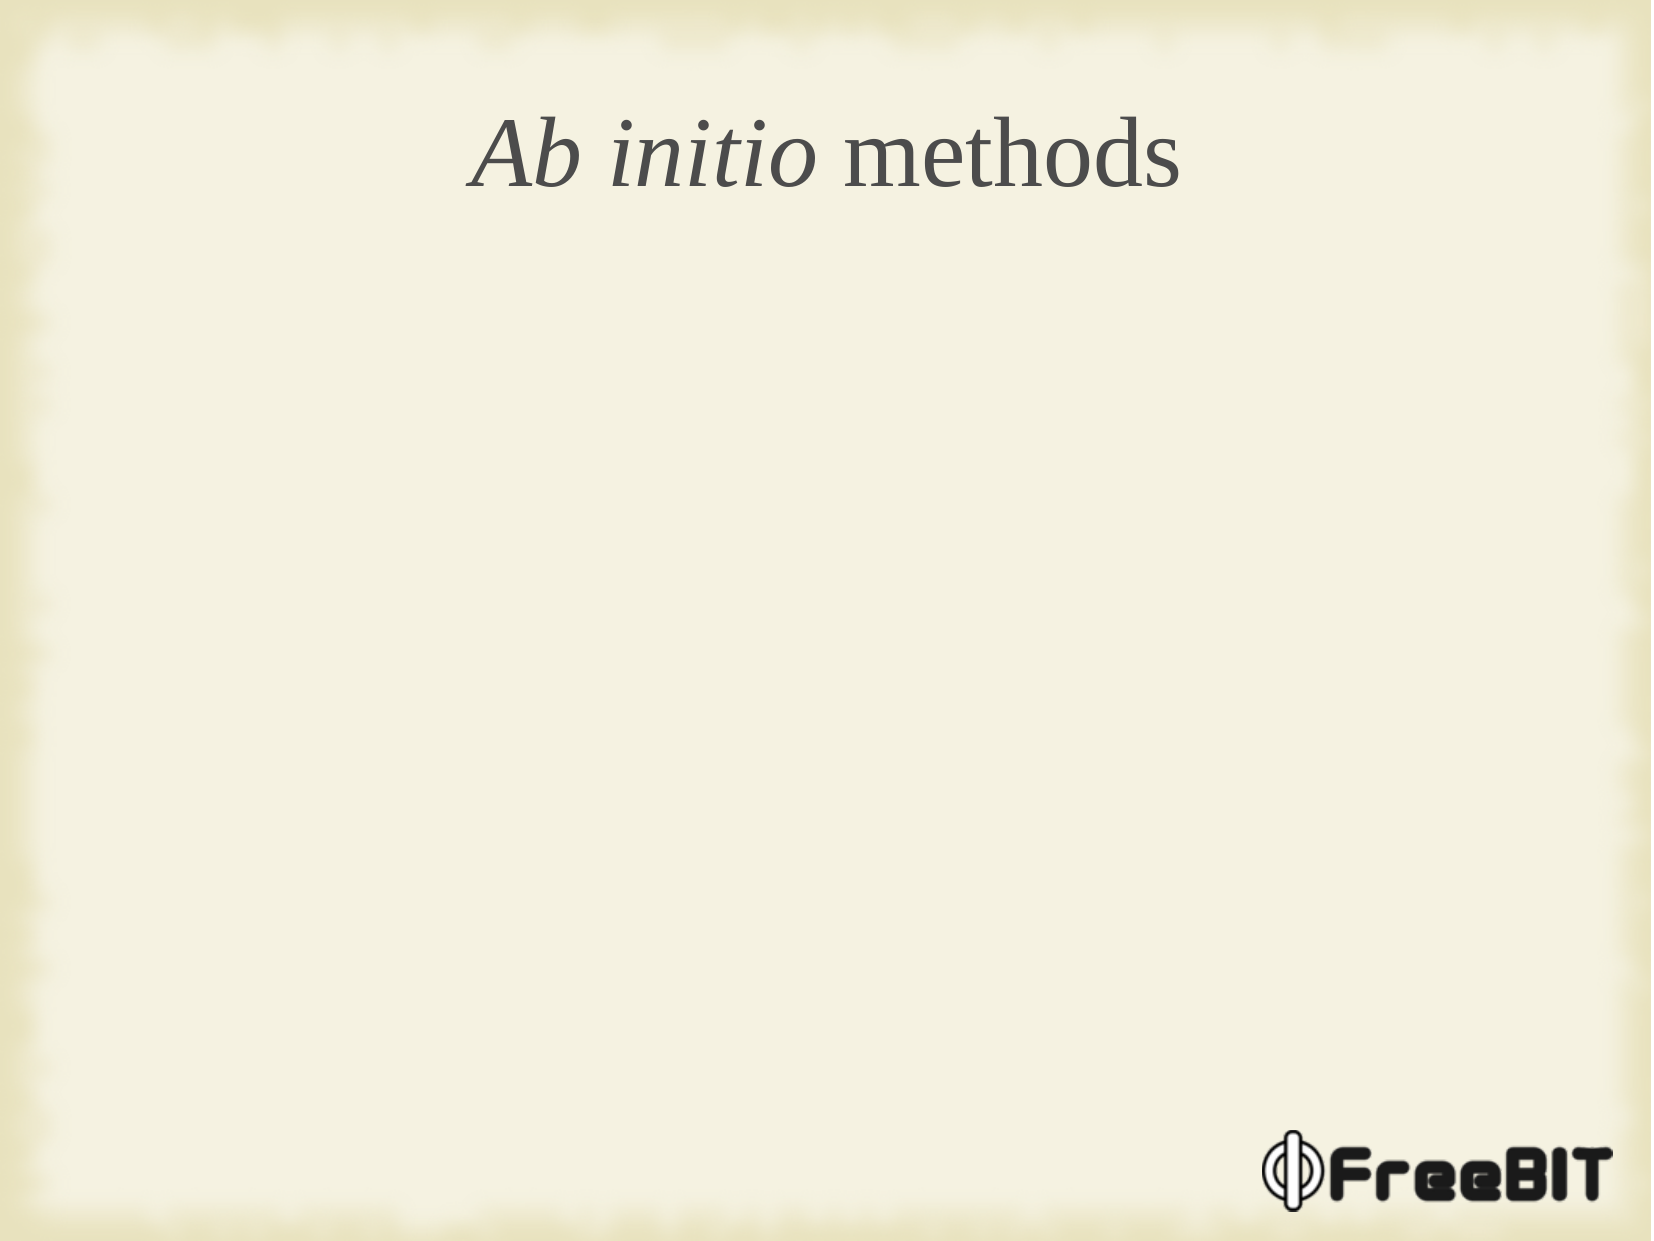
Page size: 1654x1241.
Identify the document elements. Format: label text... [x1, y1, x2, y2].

title Ab initio methods [82, 49, 1571, 257]
picture [0, 0, 1651, 1241]
